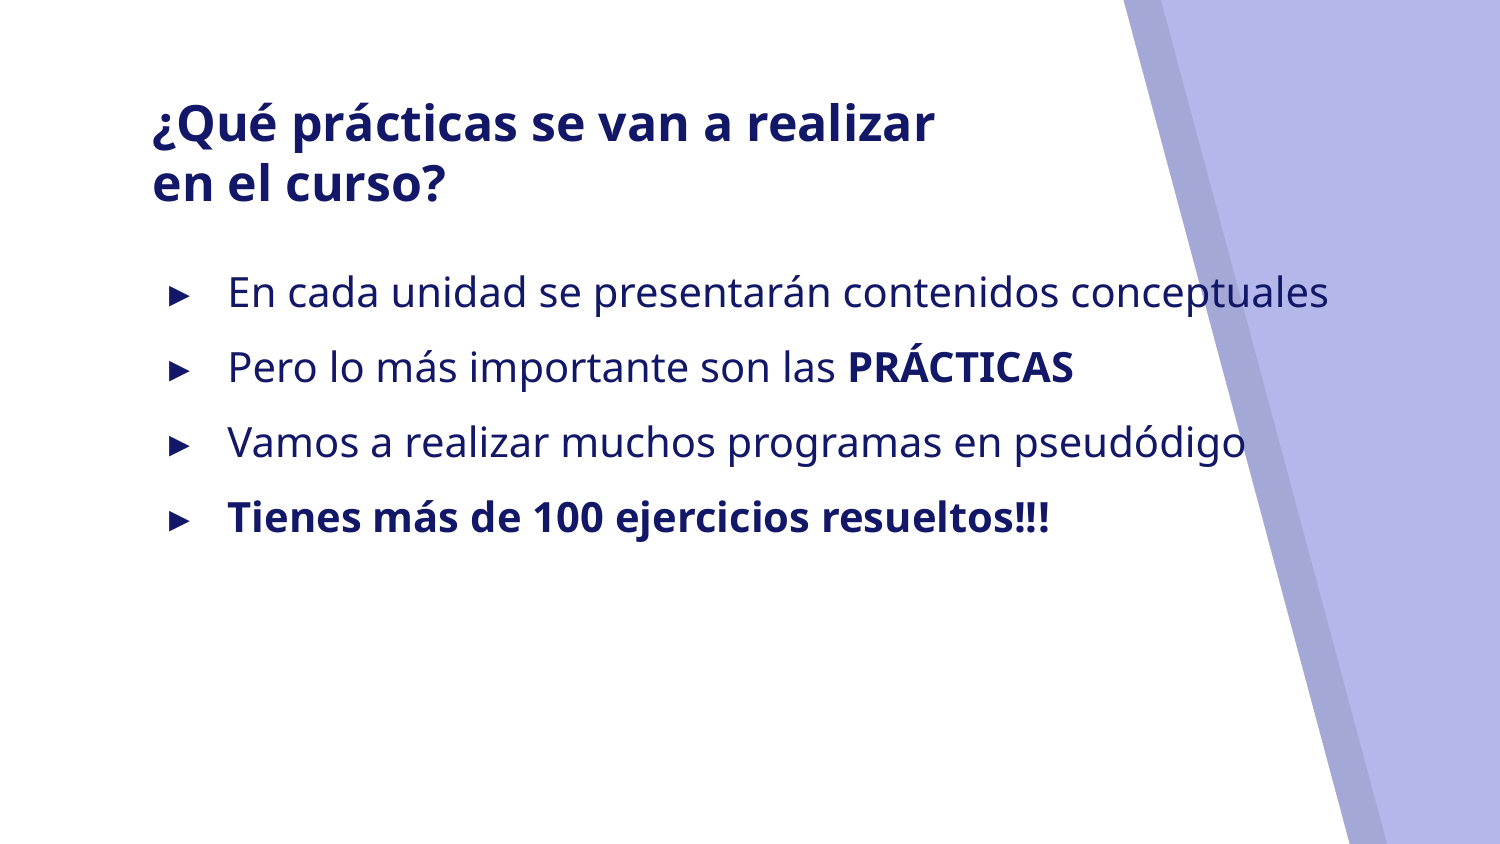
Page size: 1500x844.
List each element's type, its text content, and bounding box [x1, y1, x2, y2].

list En cada unidad se presentarán contenidos conceptuales Pero lo más importante son las PRÁCTICAS Vamos a realizar muchos programas en pseudódigo Tienes más de 100 ejercicios resueltos!!! [137, 226, 1371, 597]
title ¿Qué prácticas se van a realizar en el curso? [137, 146, 1011, 226]
